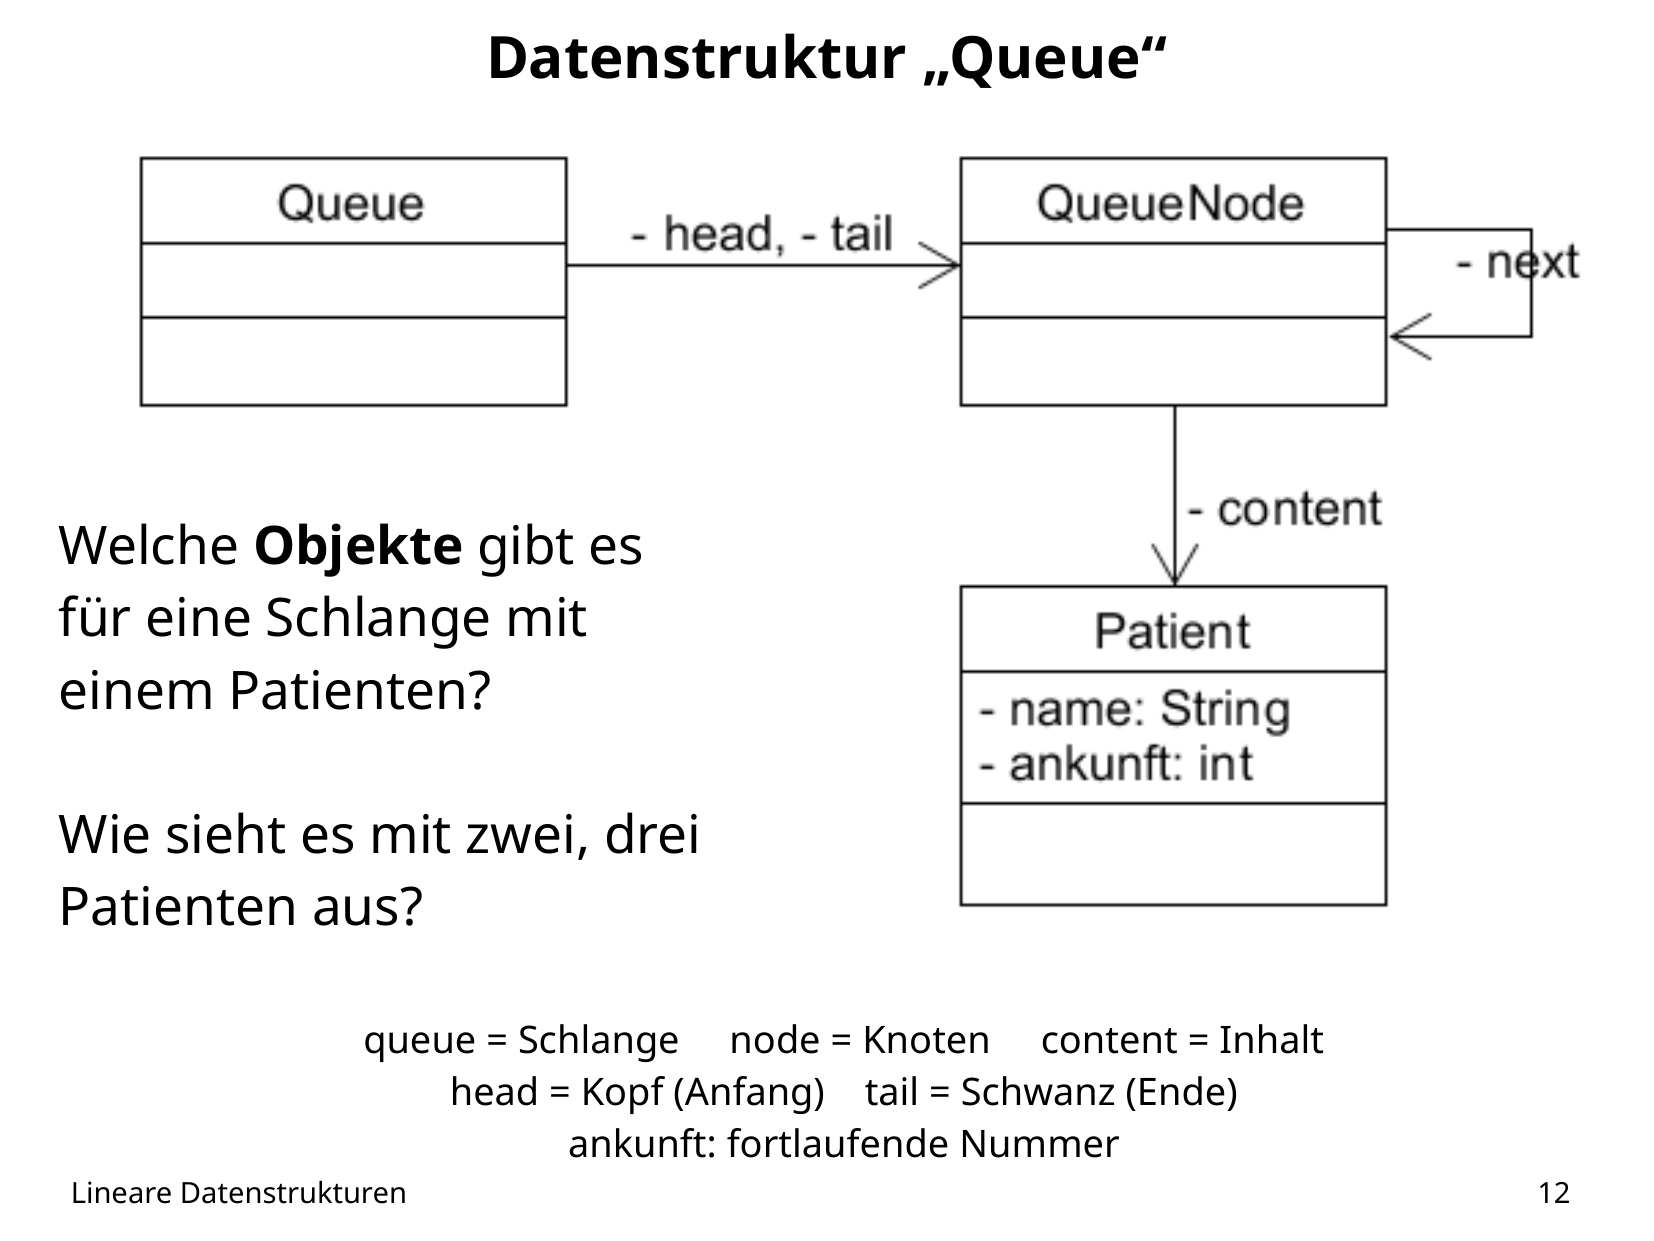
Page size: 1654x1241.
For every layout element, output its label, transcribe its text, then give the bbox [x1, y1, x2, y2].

title Datenstruktur „Queue“ [0, 5, 1654, 107]
list Welche Objekte gibt es für eine Schlange mit einem Patienten? Wie sieht es mit zwei, drei Patienten aus? queue = Schlange node = Knoten content = Inhalt head = Kopf (Anfang) tail = Schwanz (Ende) ankunft: fortlaufende Nummer [59, 507, 1630, 1170]
picture [138, 155, 1583, 507]
